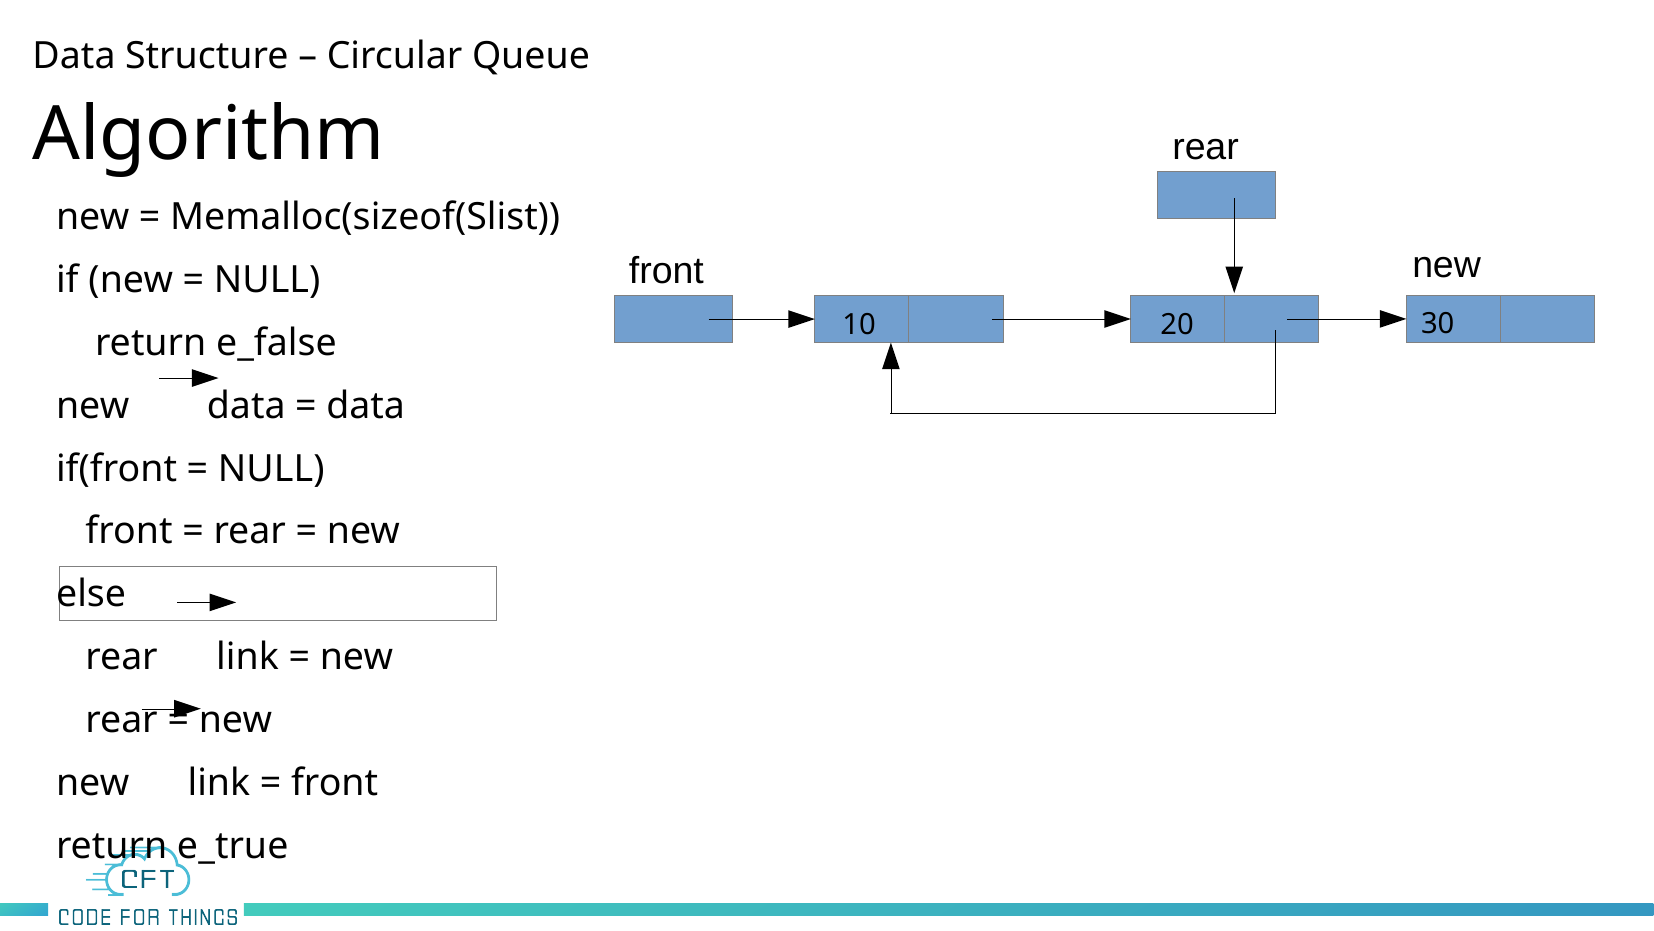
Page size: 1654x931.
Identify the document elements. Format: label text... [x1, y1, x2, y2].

text_box [1130, 295, 1145, 343]
text_box [1488, 295, 1595, 343]
text_box [614, 295, 733, 343]
text_box front [614, 242, 730, 300]
picture [111, 851, 121, 856]
title Data Structure – Circular Queue Algorithm [32, 11, 1524, 199]
text_box new [1397, 236, 1507, 294]
text_box 20 [1145, 295, 1228, 345]
text_box 10 [827, 295, 910, 345]
text_box [1228, 295, 1319, 343]
picture [59, 851, 237, 925]
text_box rear [1157, 118, 1273, 176]
text_box new = Memalloc(sizeof(Slist)) if (new = NULL) return e_false new data = data if(front = NULL) front = rear = new else rear link = new rear = new new link = front return e_true [0, 182, 709, 851]
text_box [814, 295, 827, 343]
text_box [1157, 171, 1276, 219]
text_box [910, 295, 1004, 343]
text_box 30 [1406, 295, 1488, 345]
